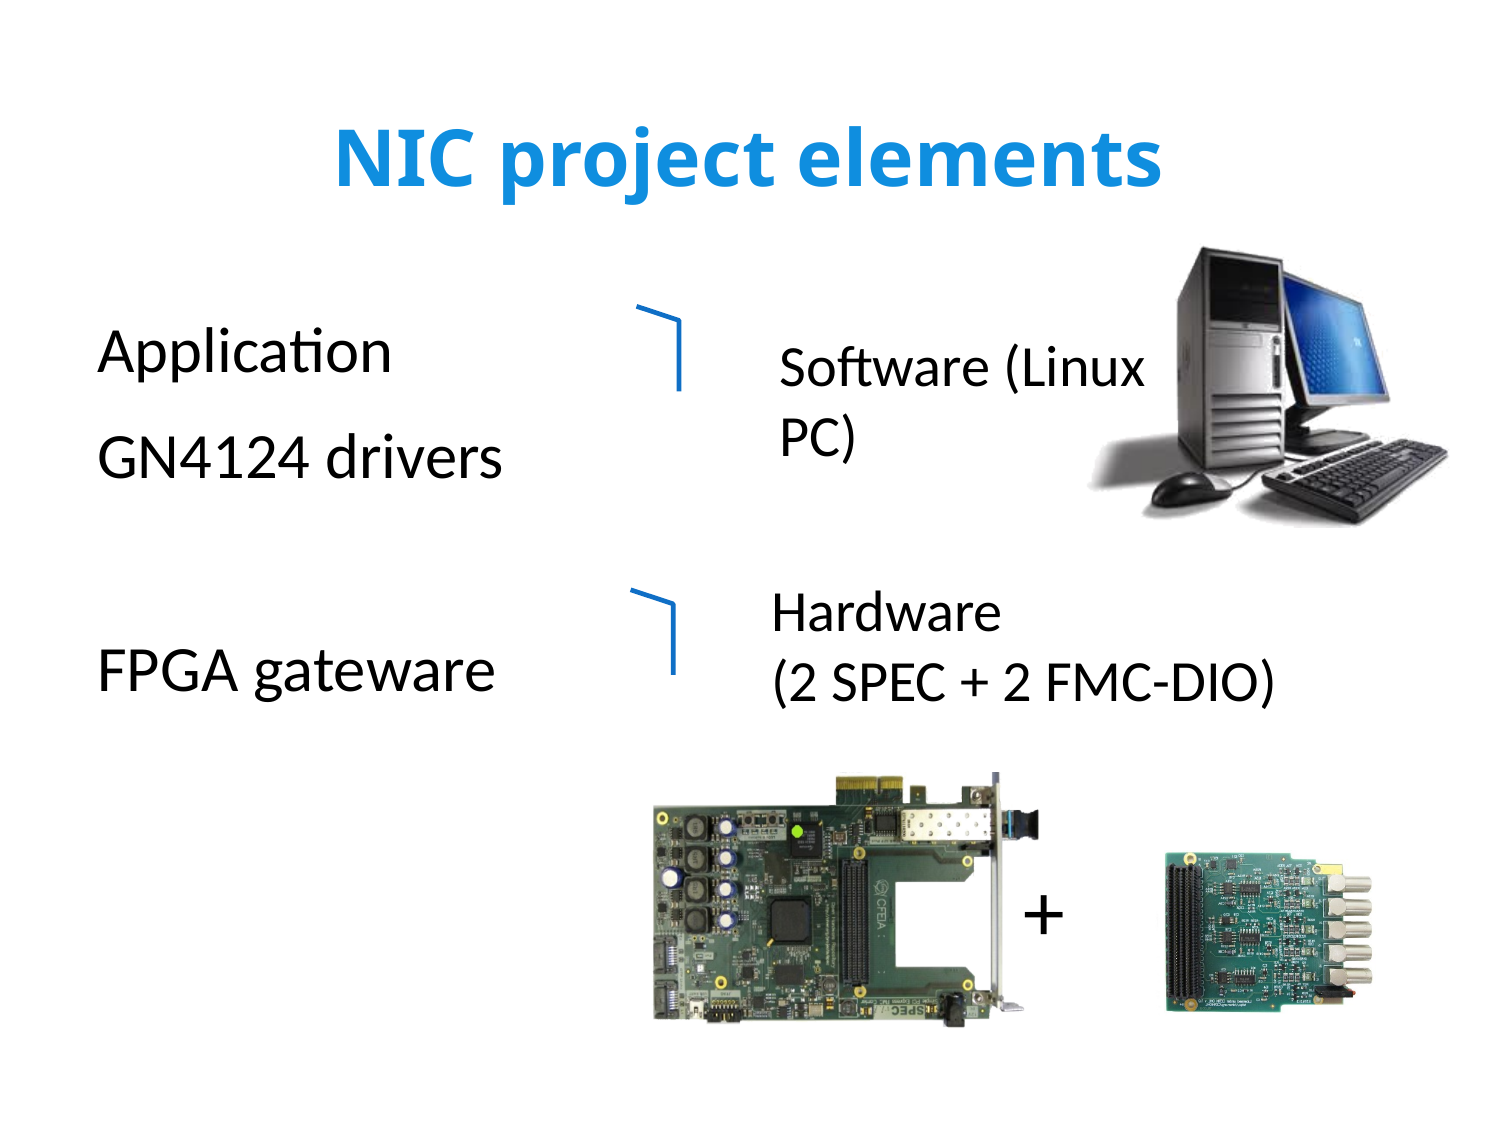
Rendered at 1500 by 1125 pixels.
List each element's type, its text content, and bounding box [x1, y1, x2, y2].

list Application GN4124 drivers FPGA gateware [27, 299, 1329, 714]
text_box + [990, 850, 1171, 966]
picture [623, 772, 1059, 1051]
text_box Hardware (2 SPEC + 2 FMC-DIO) [756, 565, 1500, 721]
picture [1155, 850, 1376, 1016]
text_box Software (Linux PC) [765, 320, 1067, 476]
picture [1067, 242, 1473, 528]
title NIC project elements [75, 99, 1422, 211]
